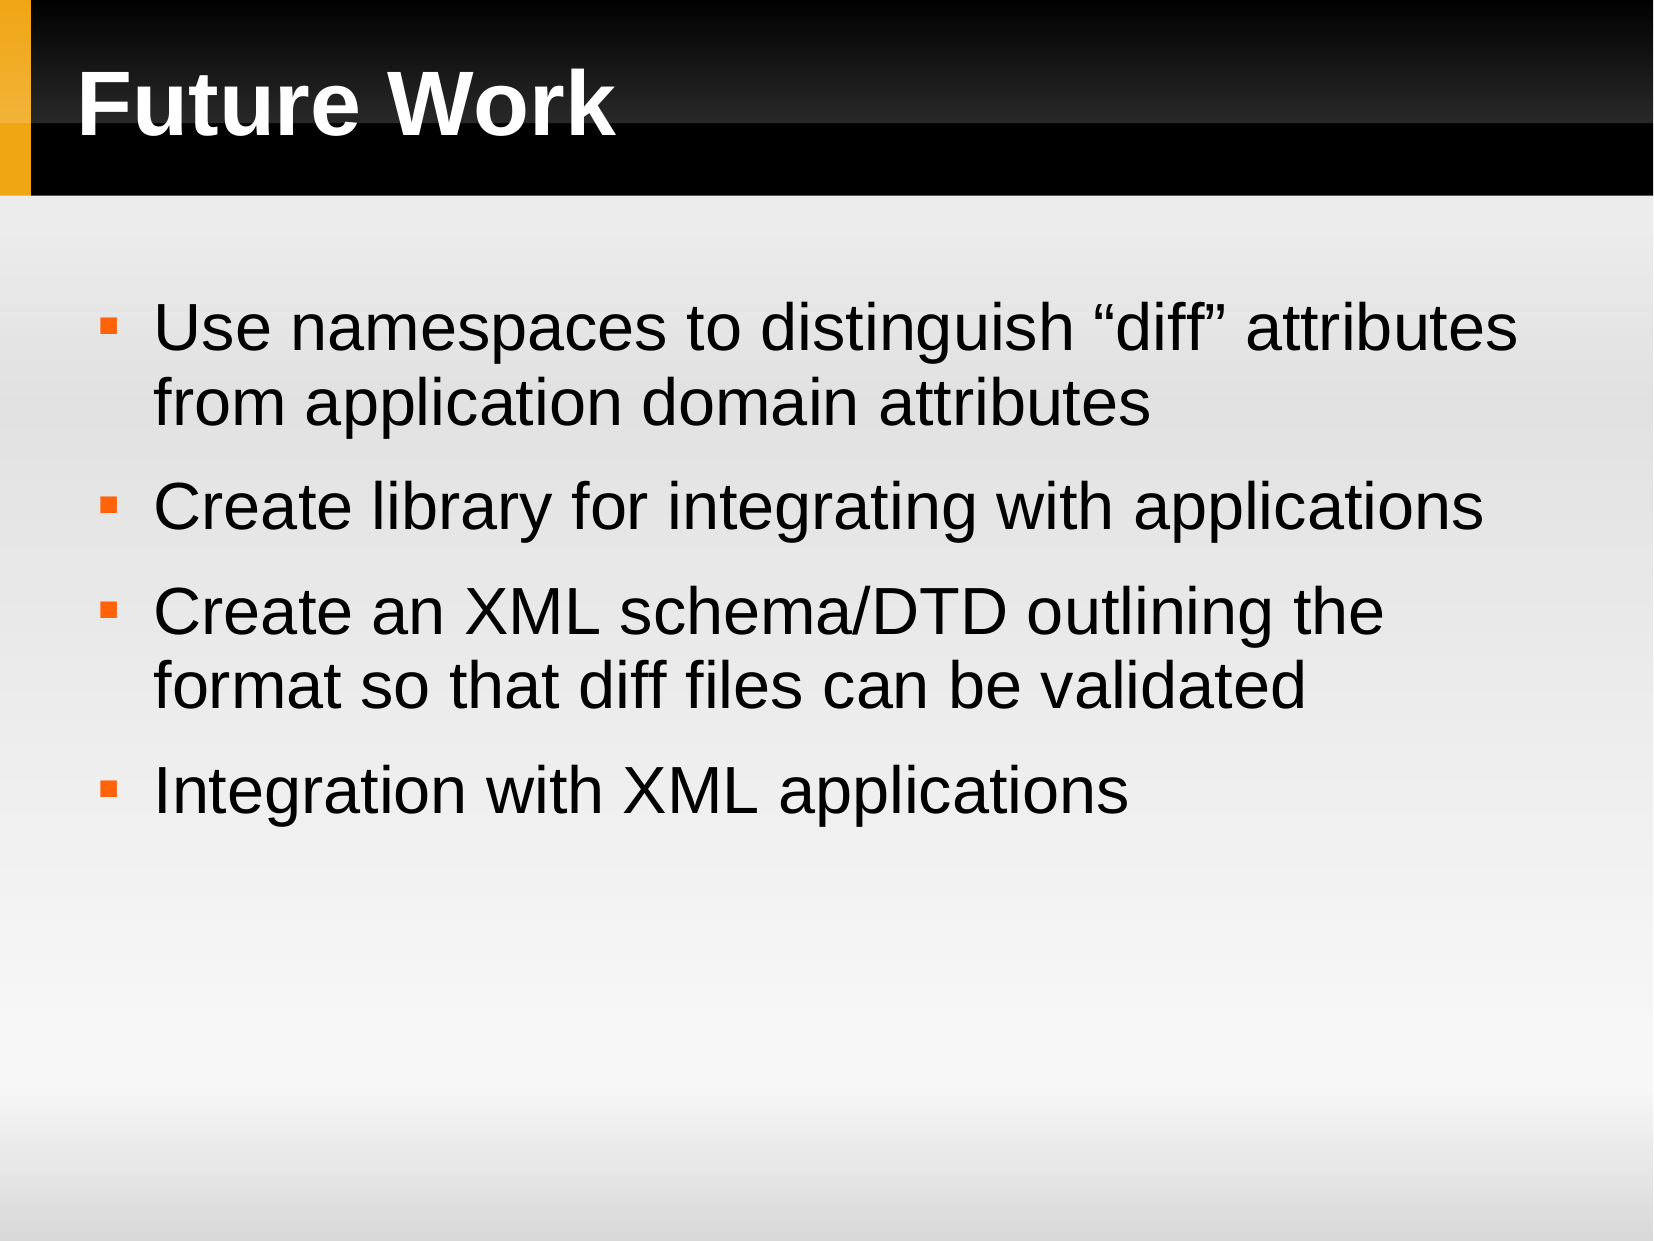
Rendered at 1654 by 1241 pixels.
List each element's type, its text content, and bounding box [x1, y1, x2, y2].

picture [0, 0, 1654, 1241]
list Use namespaces to distinguish “diff” attributes from application domain attributes Create library for integrating with applications Create an XML schema/DTD outlining the format so that diff files can be validated Integration with XML applications [82, 290, 1571, 1109]
title Future Work [76, 0, 1565, 208]
